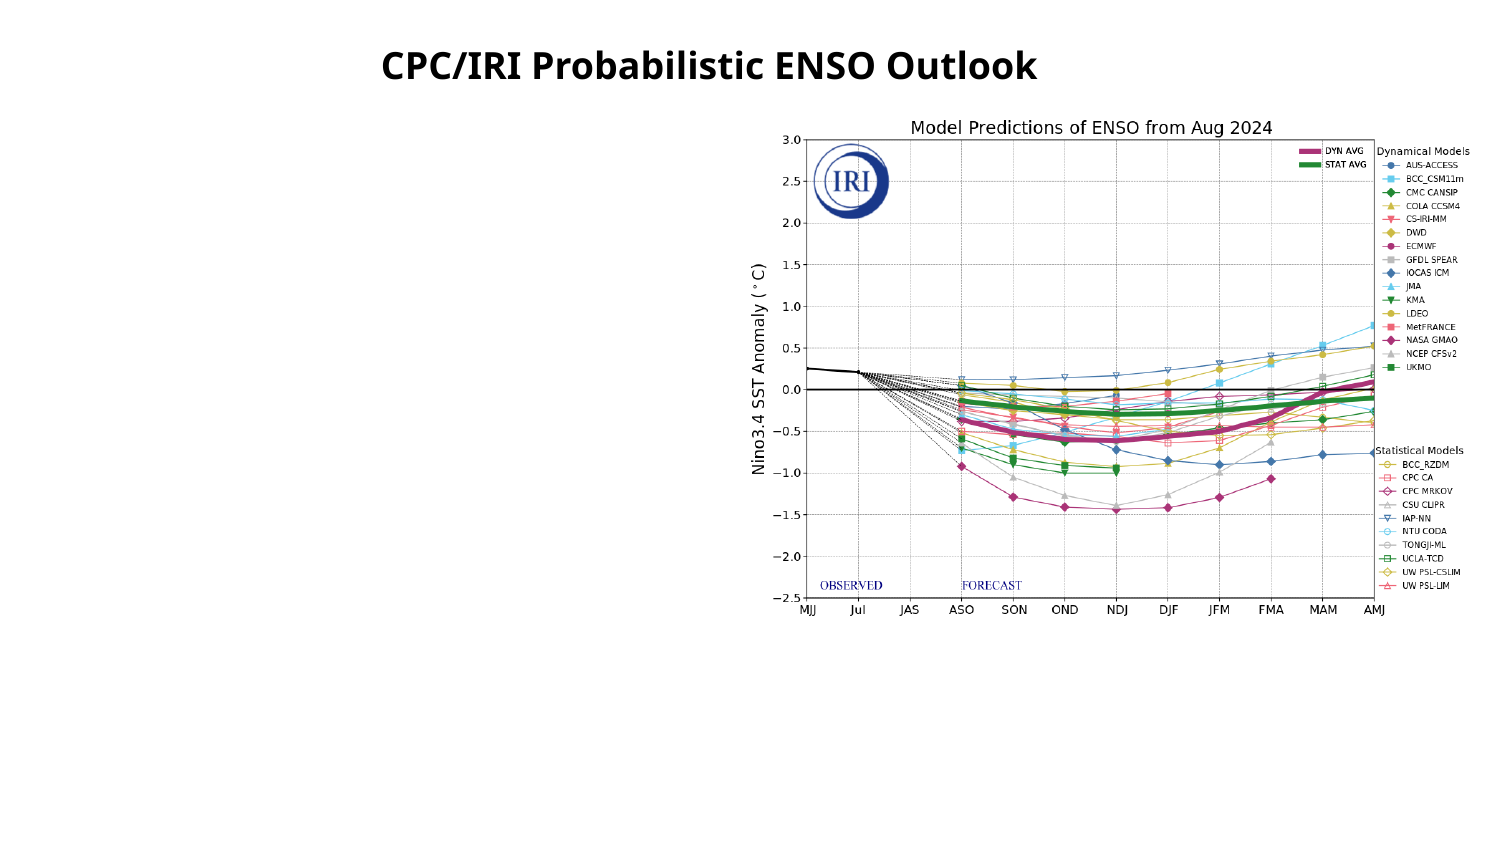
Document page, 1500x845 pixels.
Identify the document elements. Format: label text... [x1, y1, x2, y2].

text_box CPC/IRI Probabilistic ENSO Outlook [366, 38, 1134, 95]
picture [19, 82, 1496, 656]
